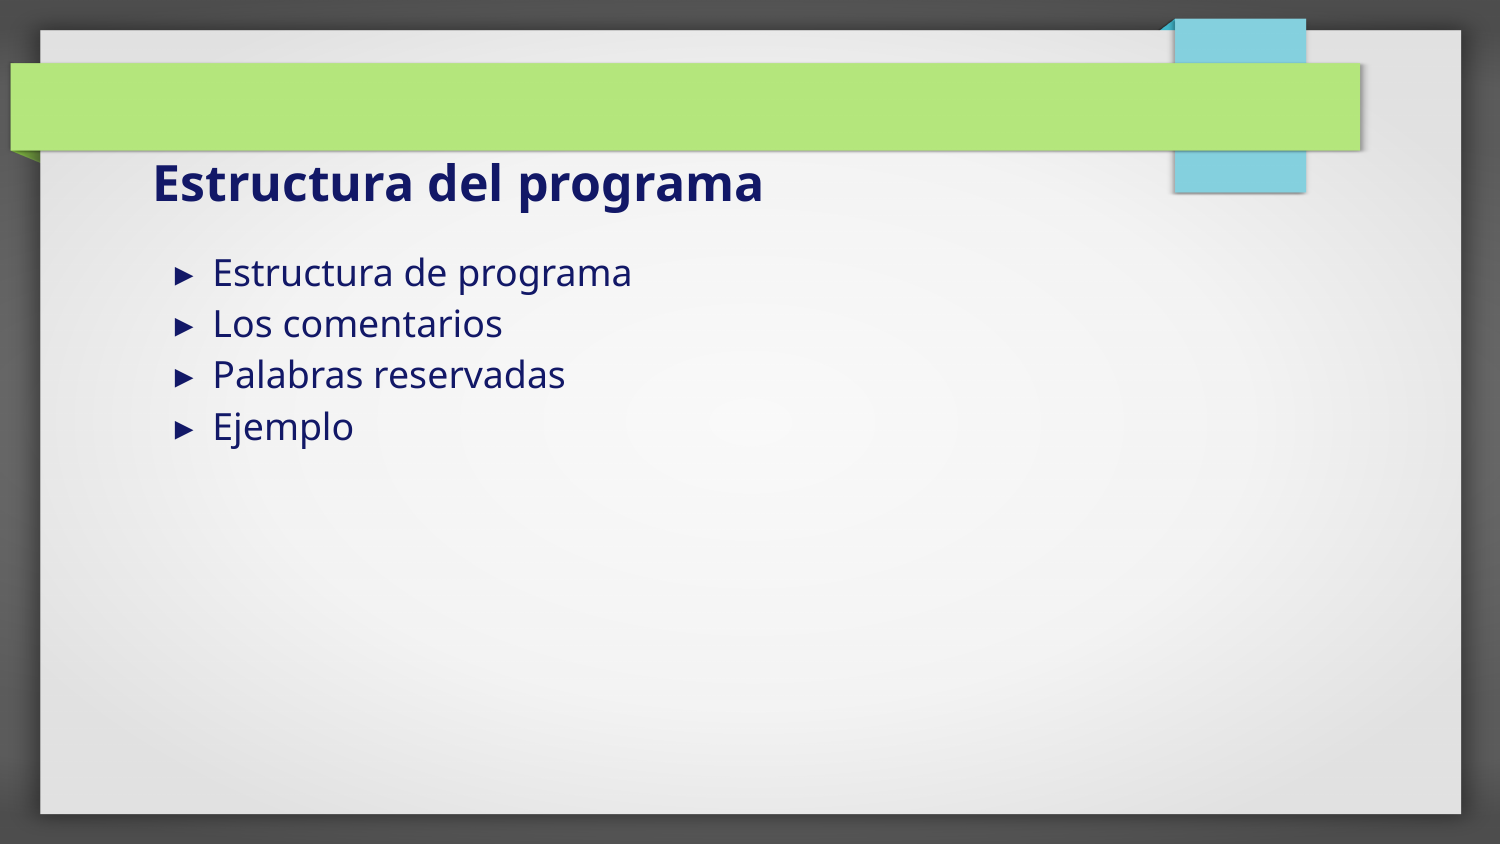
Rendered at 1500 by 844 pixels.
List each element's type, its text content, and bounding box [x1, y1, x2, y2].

picture [0, 0, 1500, 844]
list Estructura de programa Los comentarios Palabras reservadas Ejemplo [137, 246, 1011, 587]
title Estructura del programa [137, 146, 1011, 227]
